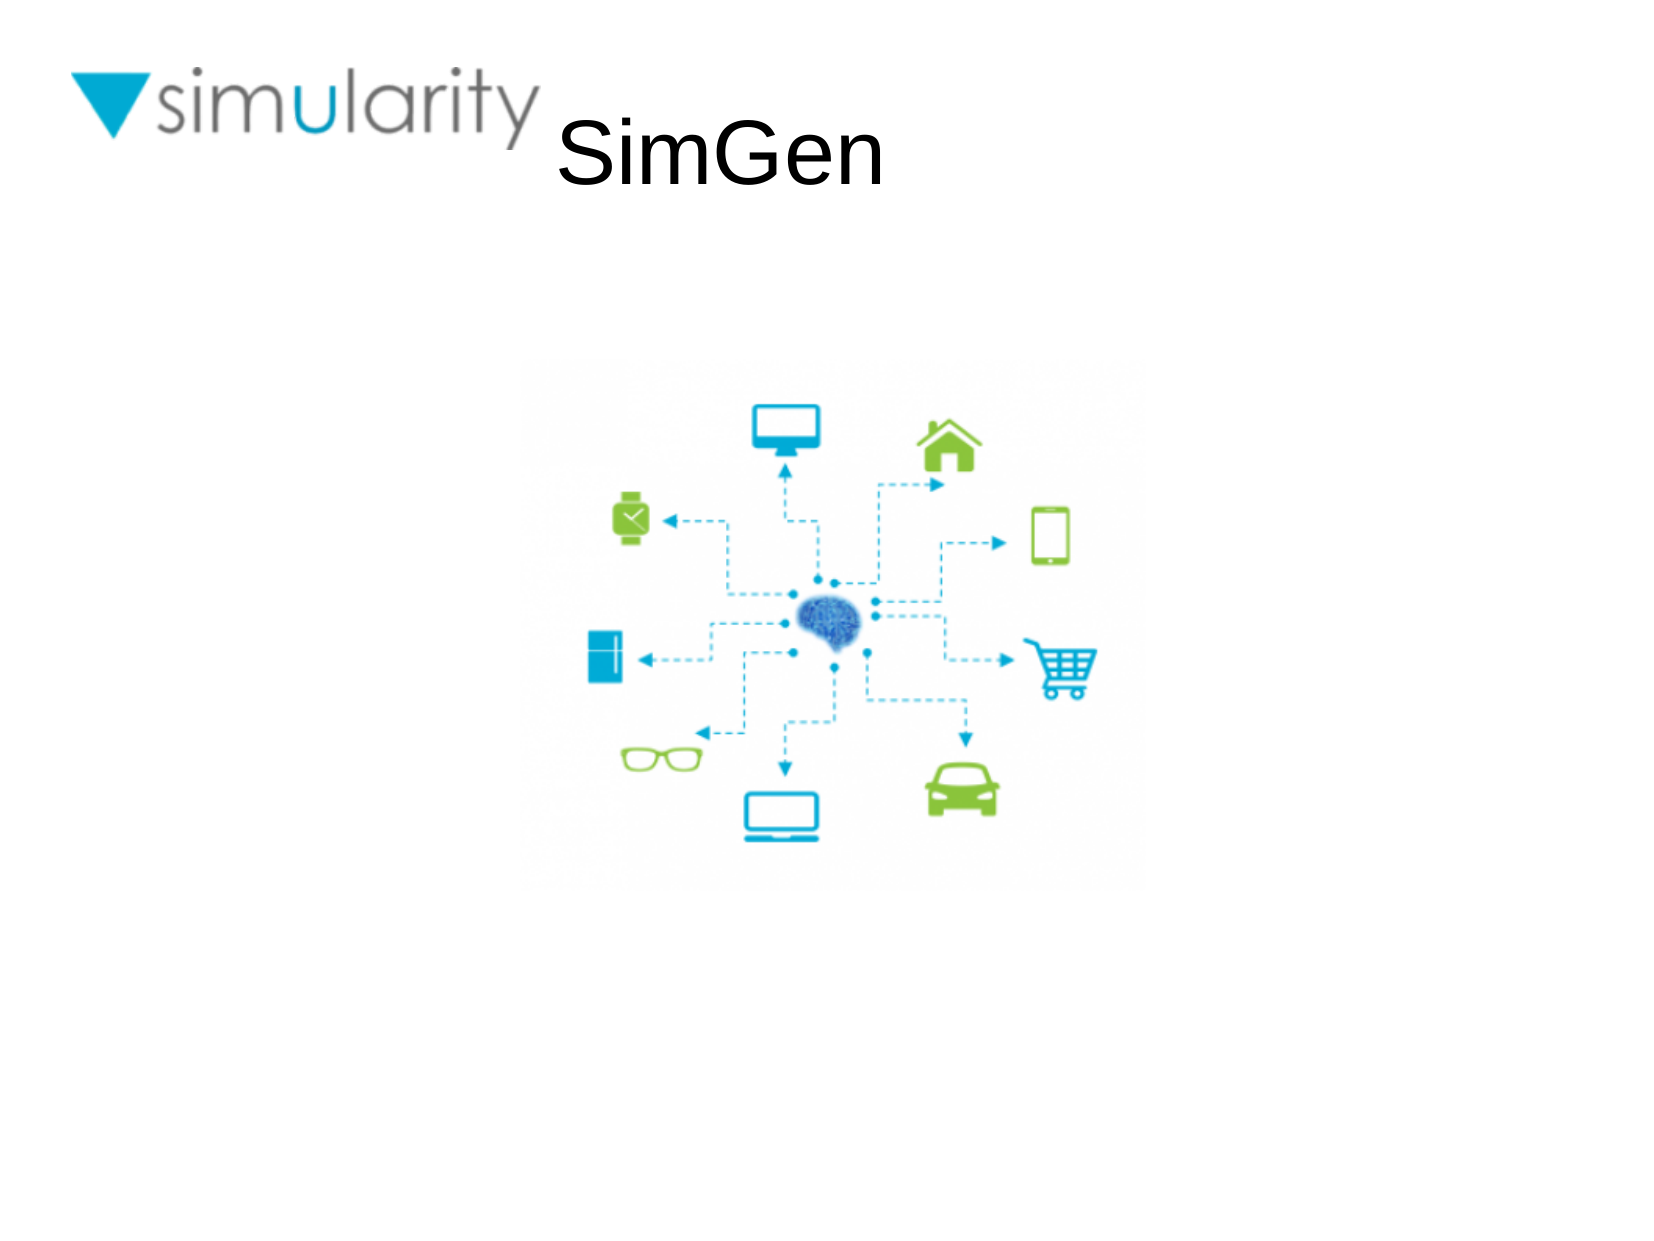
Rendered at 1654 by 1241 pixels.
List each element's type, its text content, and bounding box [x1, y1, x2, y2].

picture [520, 359, 1146, 891]
picture [71, 67, 541, 150]
title SimGen [555, 49, 1571, 257]
